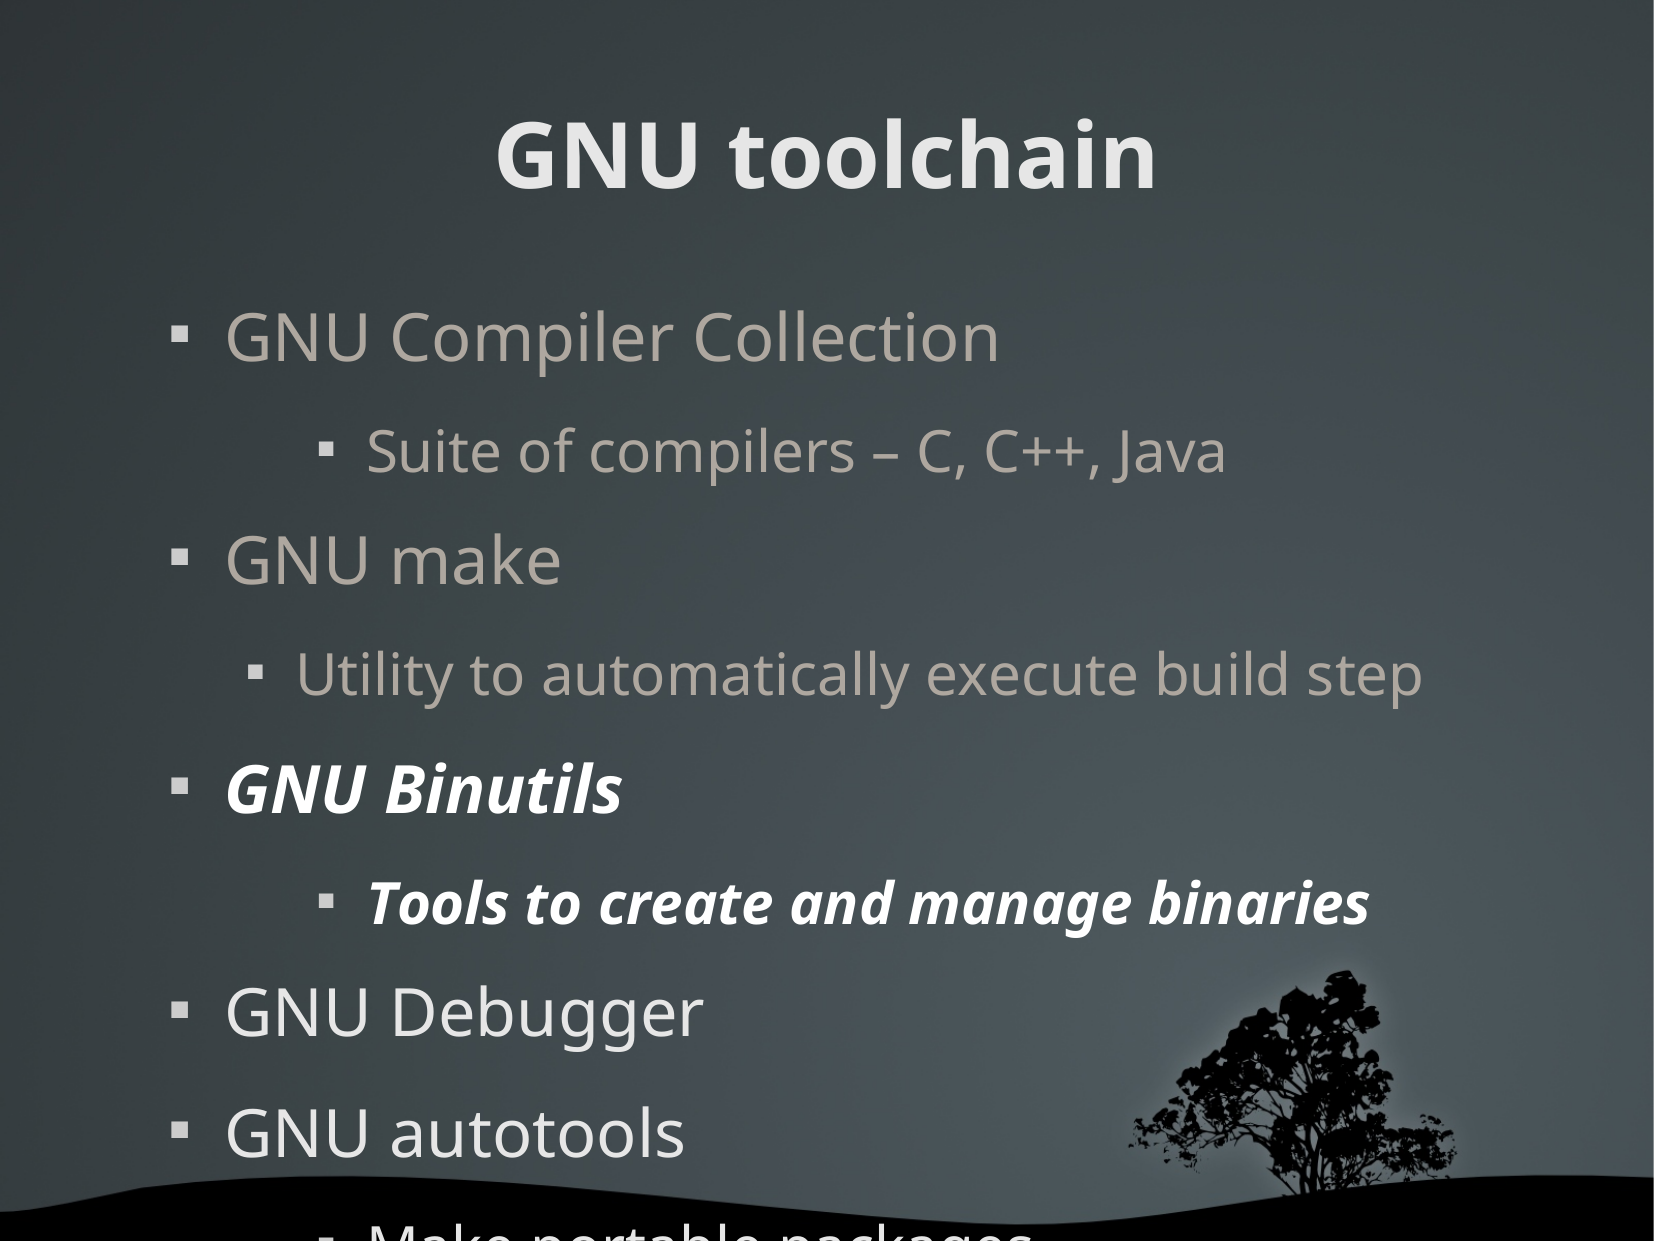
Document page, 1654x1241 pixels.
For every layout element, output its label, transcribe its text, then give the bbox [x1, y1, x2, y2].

title GNU toolchain [82, 49, 1571, 257]
picture [0, 0, 1654, 1241]
list GNU Compiler Collection Suite of compilers – C, C++, Java GNU make Utility to automatically execute build step GNU Binutils Tools to create and manage binaries GNU Debugger GNU autotools Make portable packages [82, 290, 1571, 1202]
